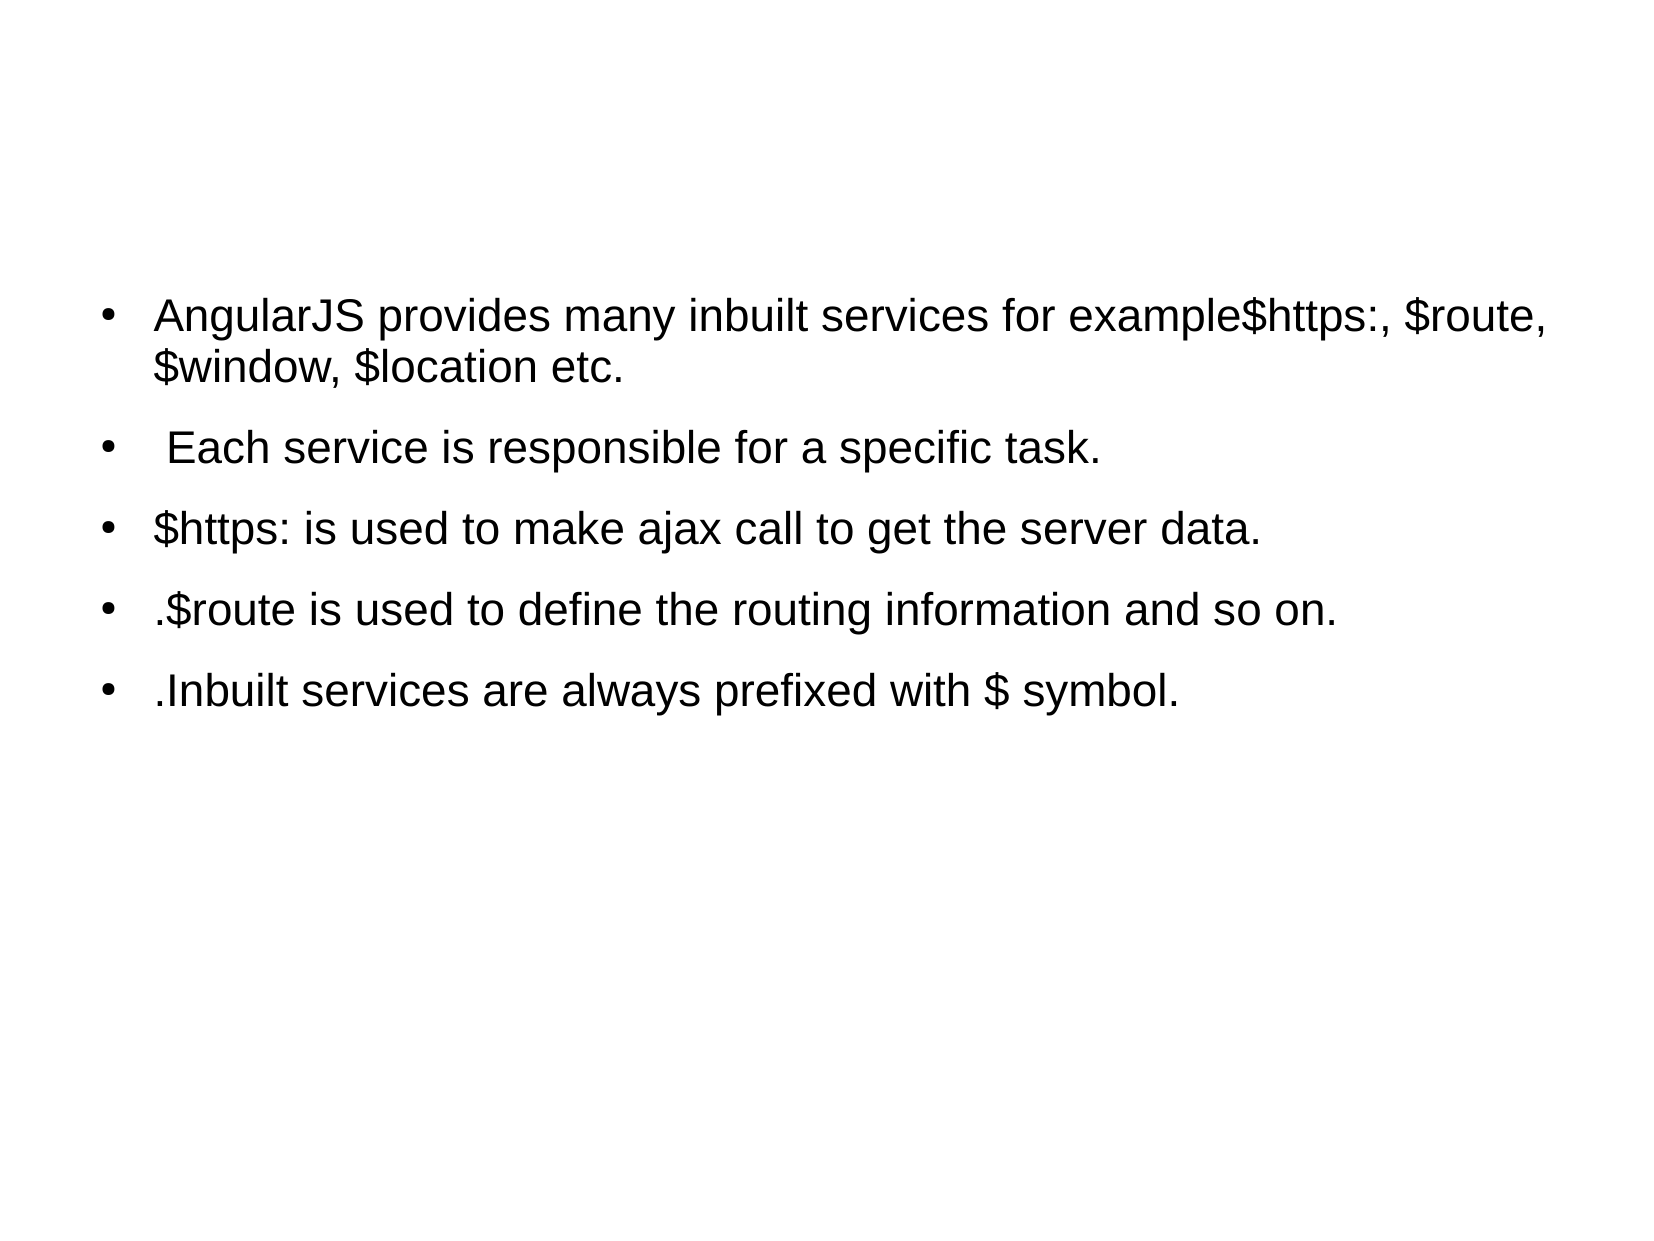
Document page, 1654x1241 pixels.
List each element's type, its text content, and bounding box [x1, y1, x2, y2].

list AngularJS provides many inbuilt services for example$https:, $route, $window, $location etc. Each service is responsible for a specific task. $https: is used to make ajax call to get the server data. .$route is used to define the routing information and so on. .Inbuilt services are always prefixed with $ symbol. [82, 290, 1571, 1010]
